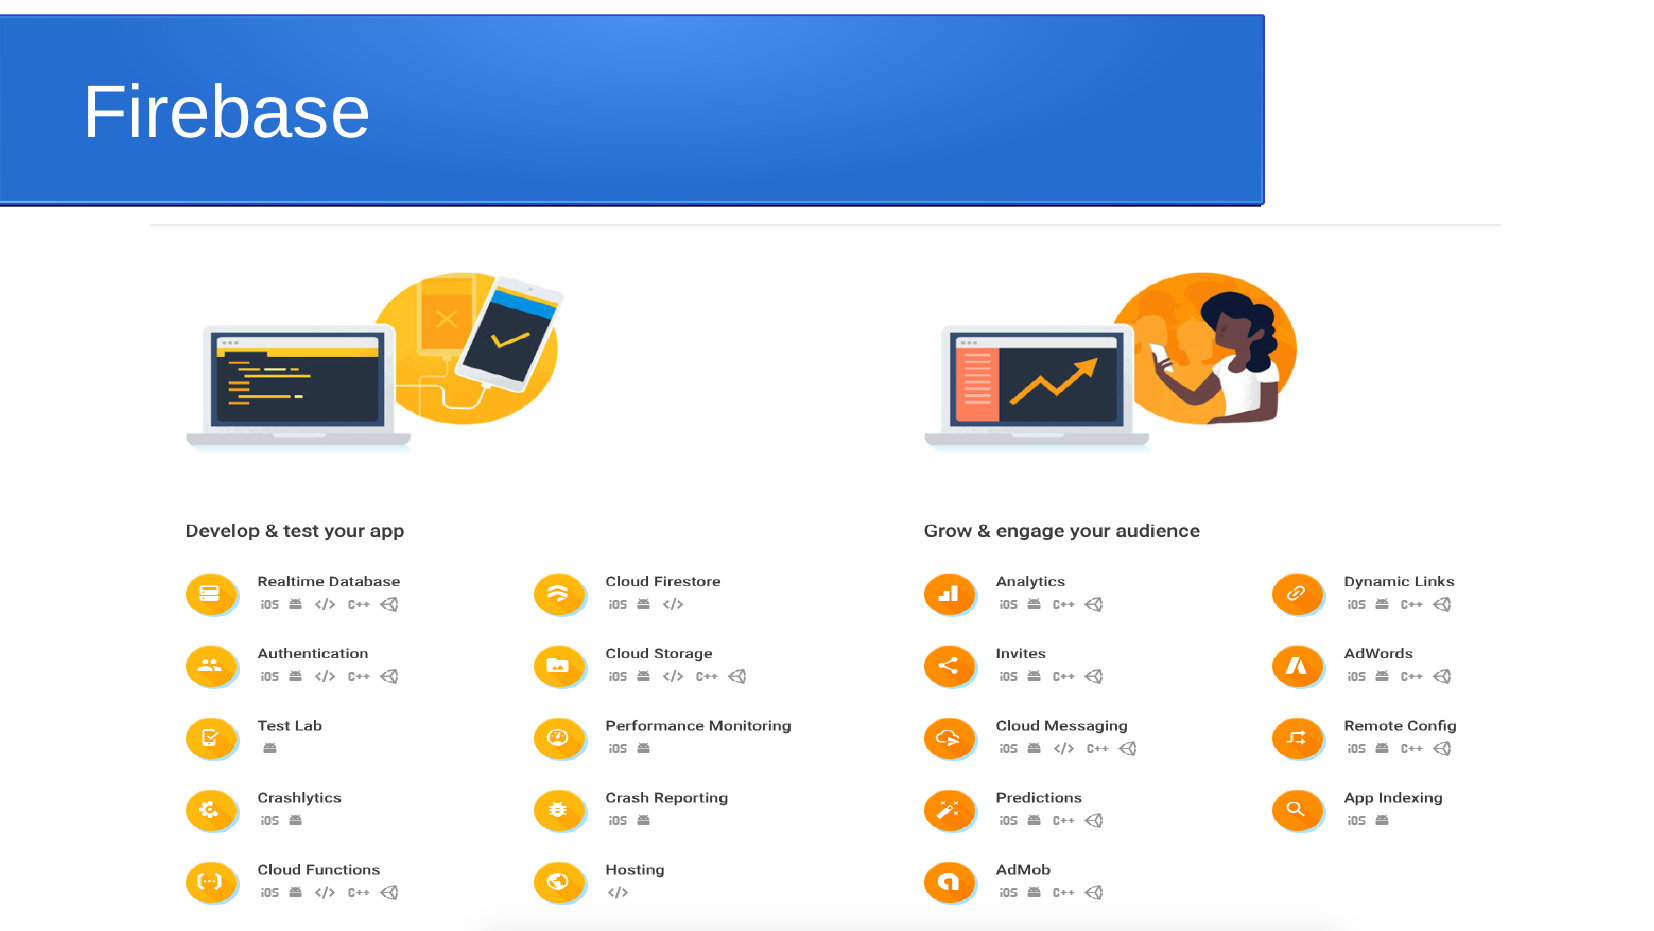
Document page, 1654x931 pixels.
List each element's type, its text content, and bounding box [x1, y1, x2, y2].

picture [150, 224, 1501, 931]
title Firebase [82, 35, 1235, 189]
